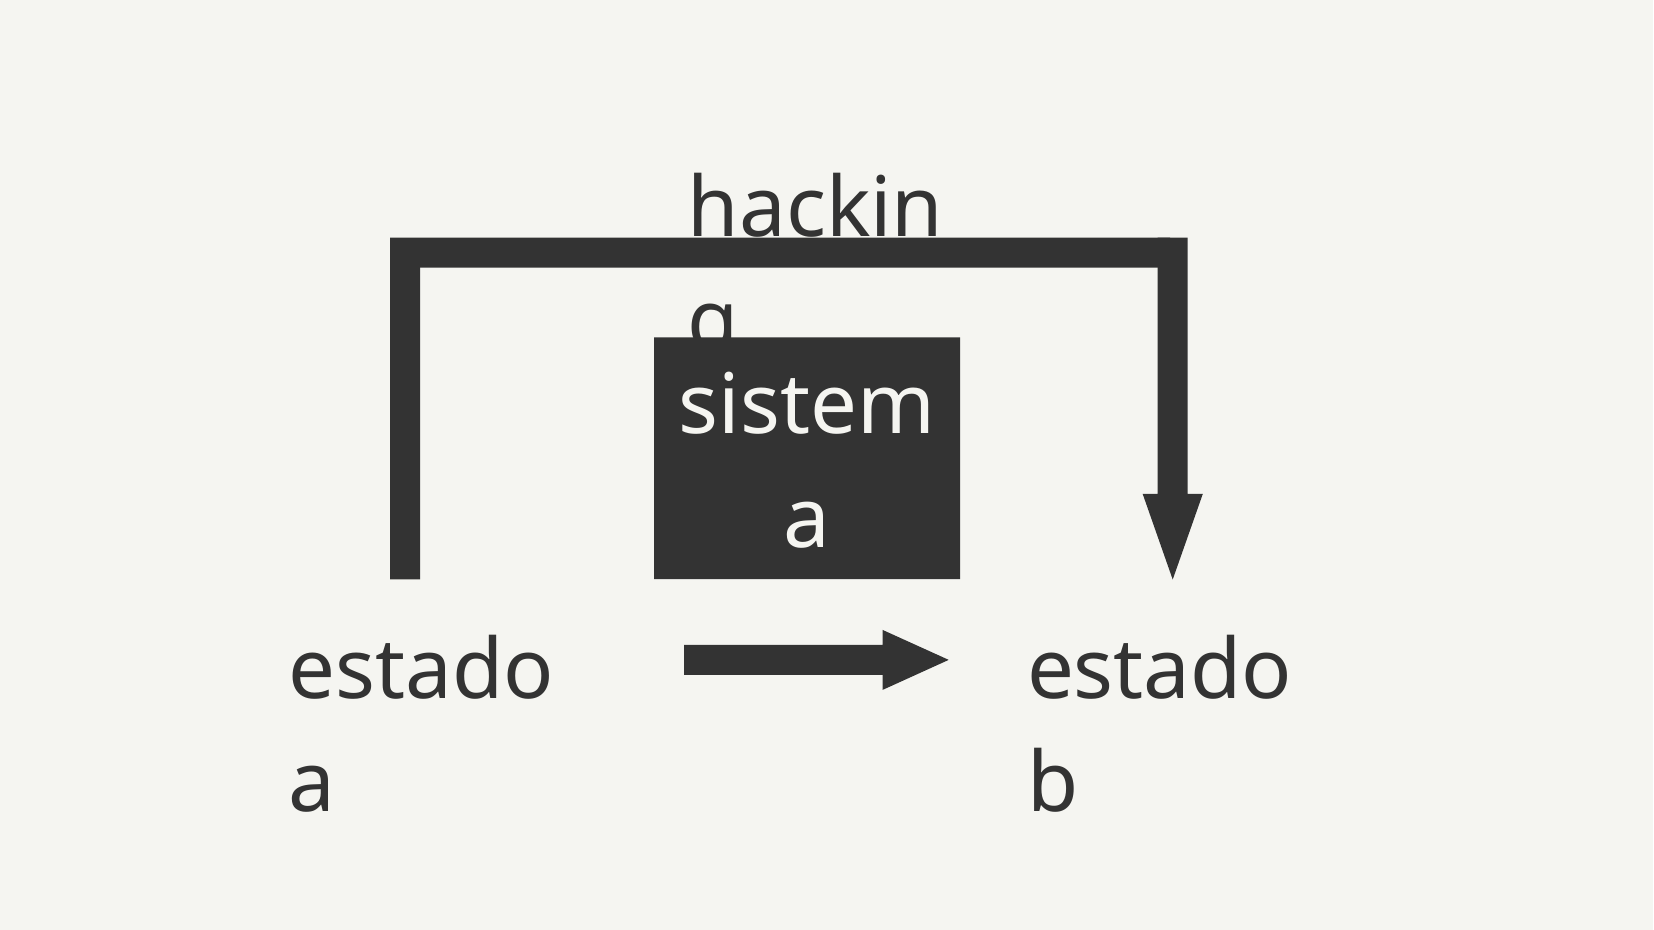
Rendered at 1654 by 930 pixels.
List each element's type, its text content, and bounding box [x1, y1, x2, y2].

text_box sistema [654, 337, 961, 436]
text_box estado a [274, 601, 620, 700]
text_box sistema [701, 337, 723, 344]
text_box hacking [673, 139, 980, 322]
text_box estado b [1012, 601, 1358, 700]
text_box [980, 237, 1203, 580]
text_box [684, 629, 949, 690]
text_box [390, 237, 673, 580]
